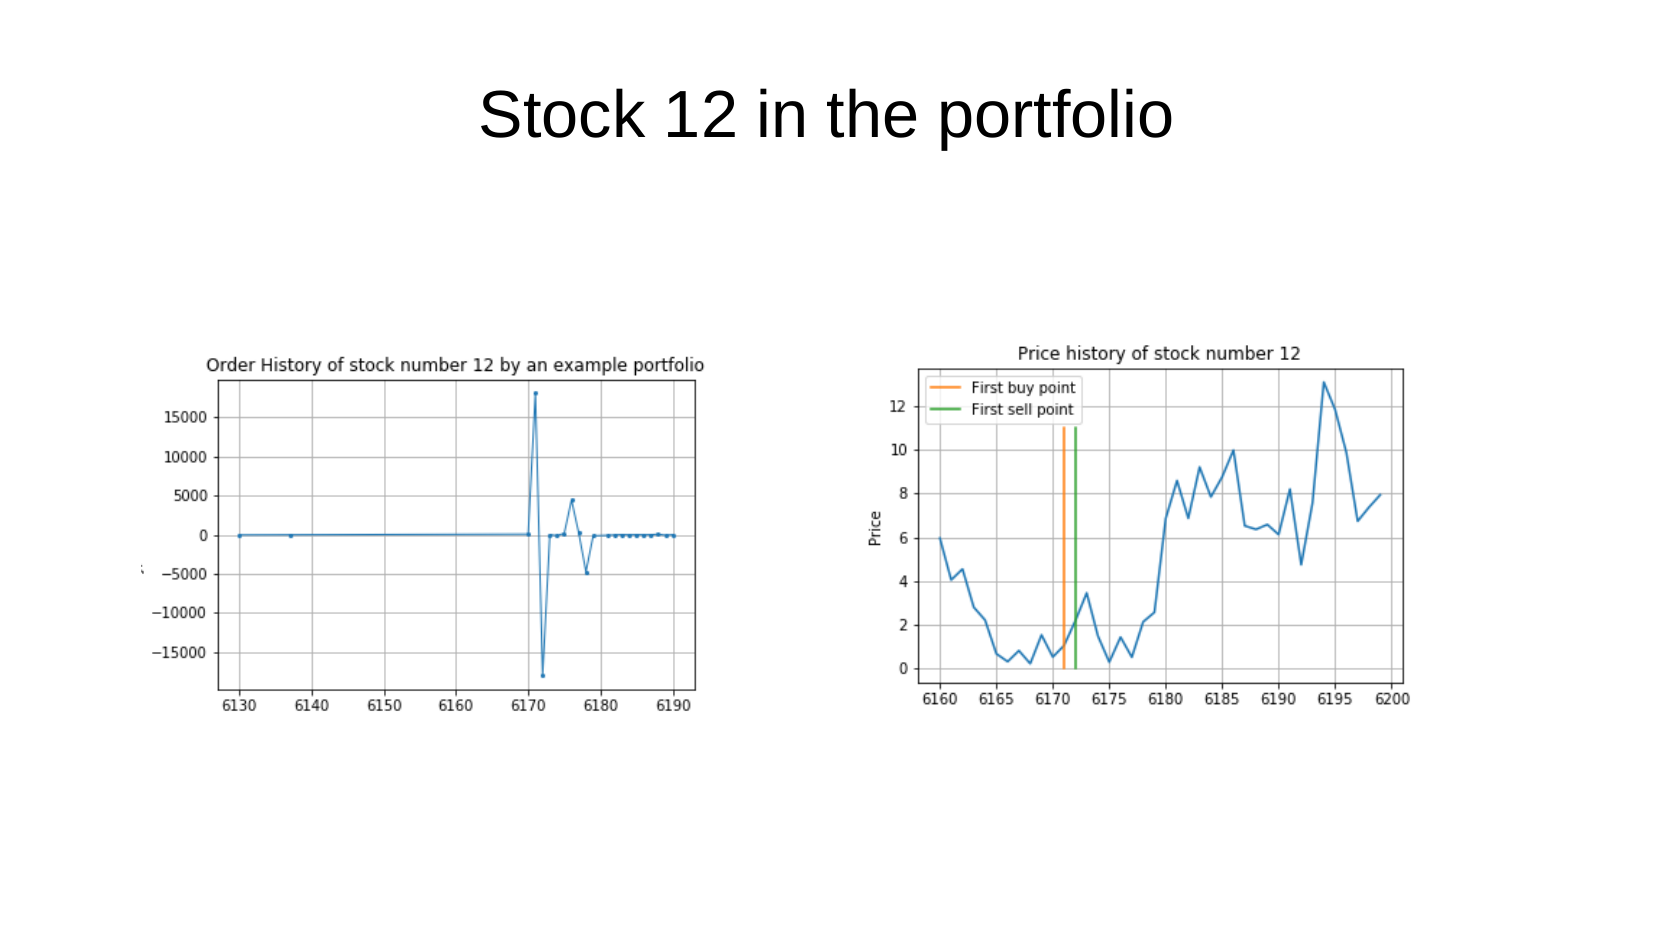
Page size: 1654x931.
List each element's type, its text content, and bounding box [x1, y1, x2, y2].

picture [840, 318, 1465, 735]
title Stock 12 in the portfolio [82, 37, 1571, 193]
picture [141, 330, 756, 741]
